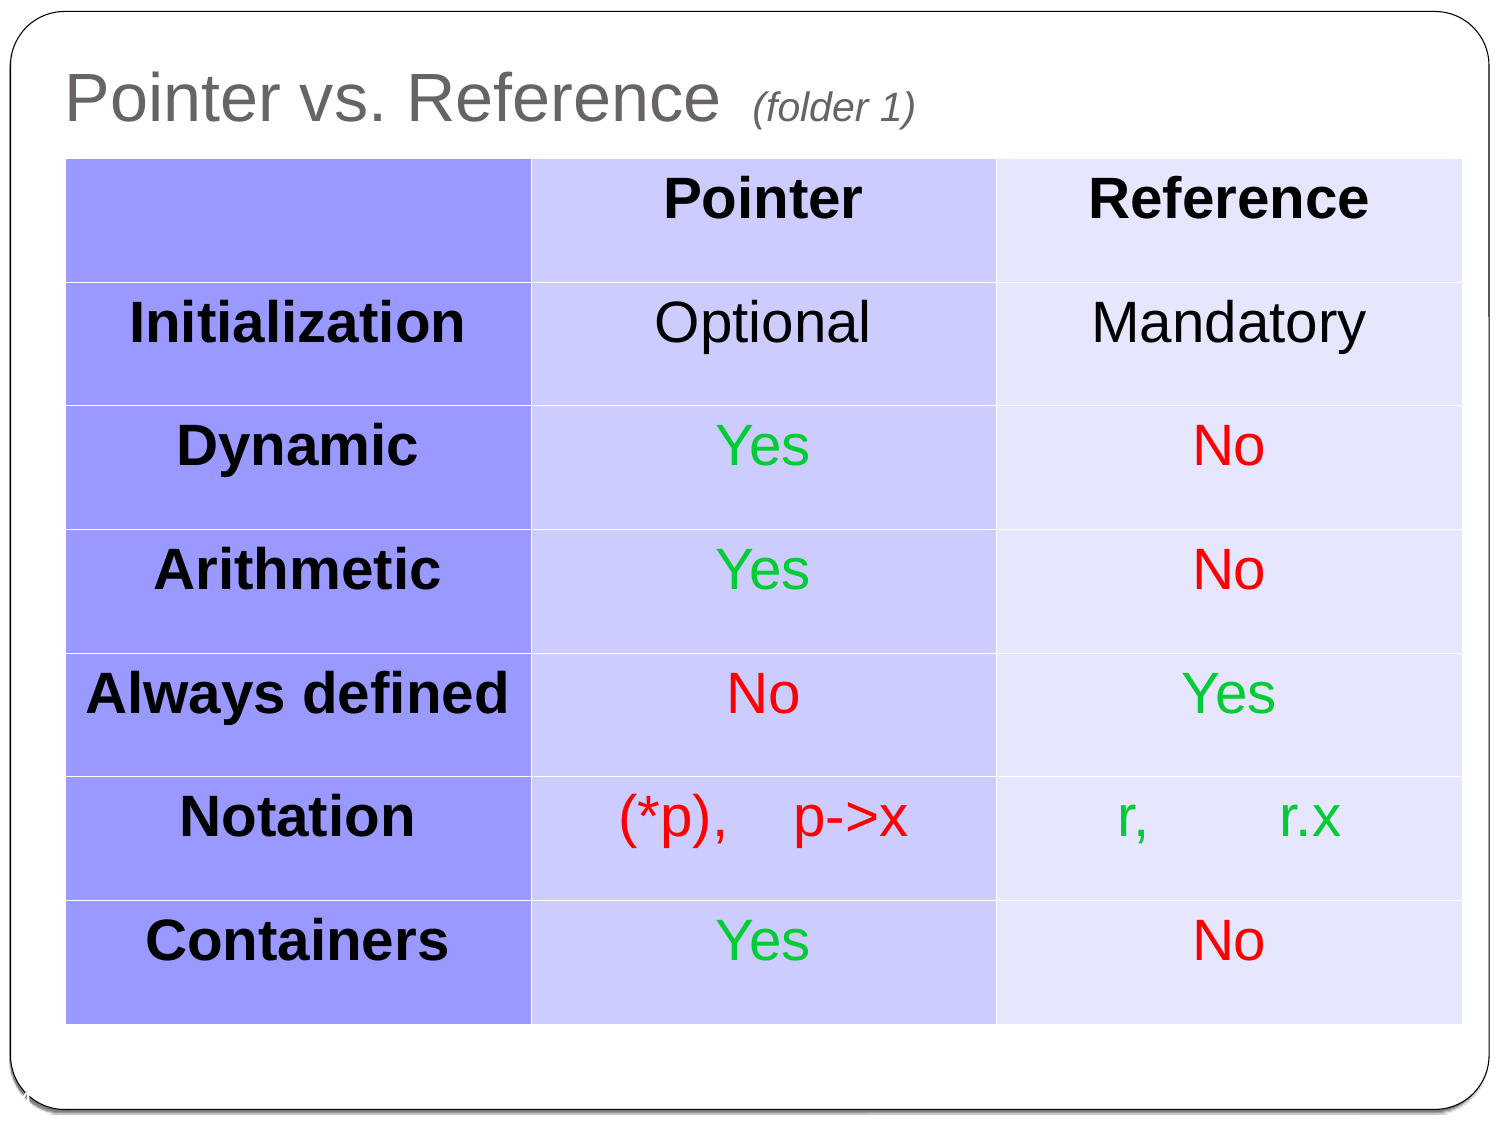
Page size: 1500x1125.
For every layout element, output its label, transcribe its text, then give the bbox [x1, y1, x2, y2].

table_header Reference [997, 159, 1462, 282]
table_cell Containers [66, 901, 531, 1024]
title Pointer vs. Reference (folder 1) [50, 45, 1450, 150]
table_cell Yes [532, 530, 996, 653]
table_cell Notation [66, 777, 531, 900]
table_cell (*p), p->x [532, 777, 996, 900]
table_cell r, r.x [997, 777, 1462, 900]
table_cell Yes [997, 654, 1462, 776]
table_header Pointer [532, 159, 996, 282]
table_cell Initialization [66, 283, 531, 405]
table_header [66, 159, 531, 282]
table_cell Yes [532, 901, 996, 1024]
table_cell Mandatory [997, 283, 1462, 405]
table_cell Arithmetic [66, 530, 531, 653]
table_cell Always defined [66, 654, 531, 776]
slide_number <number> [0, 1074, 50, 1125]
table_cell No [997, 406, 1462, 529]
table_cell No [997, 530, 1462, 653]
table_cell Yes [532, 406, 996, 529]
table_cell Optional [532, 283, 996, 405]
table_cell Dynamic [66, 406, 531, 529]
table_cell No [532, 654, 996, 776]
table_cell No [997, 901, 1462, 1024]
